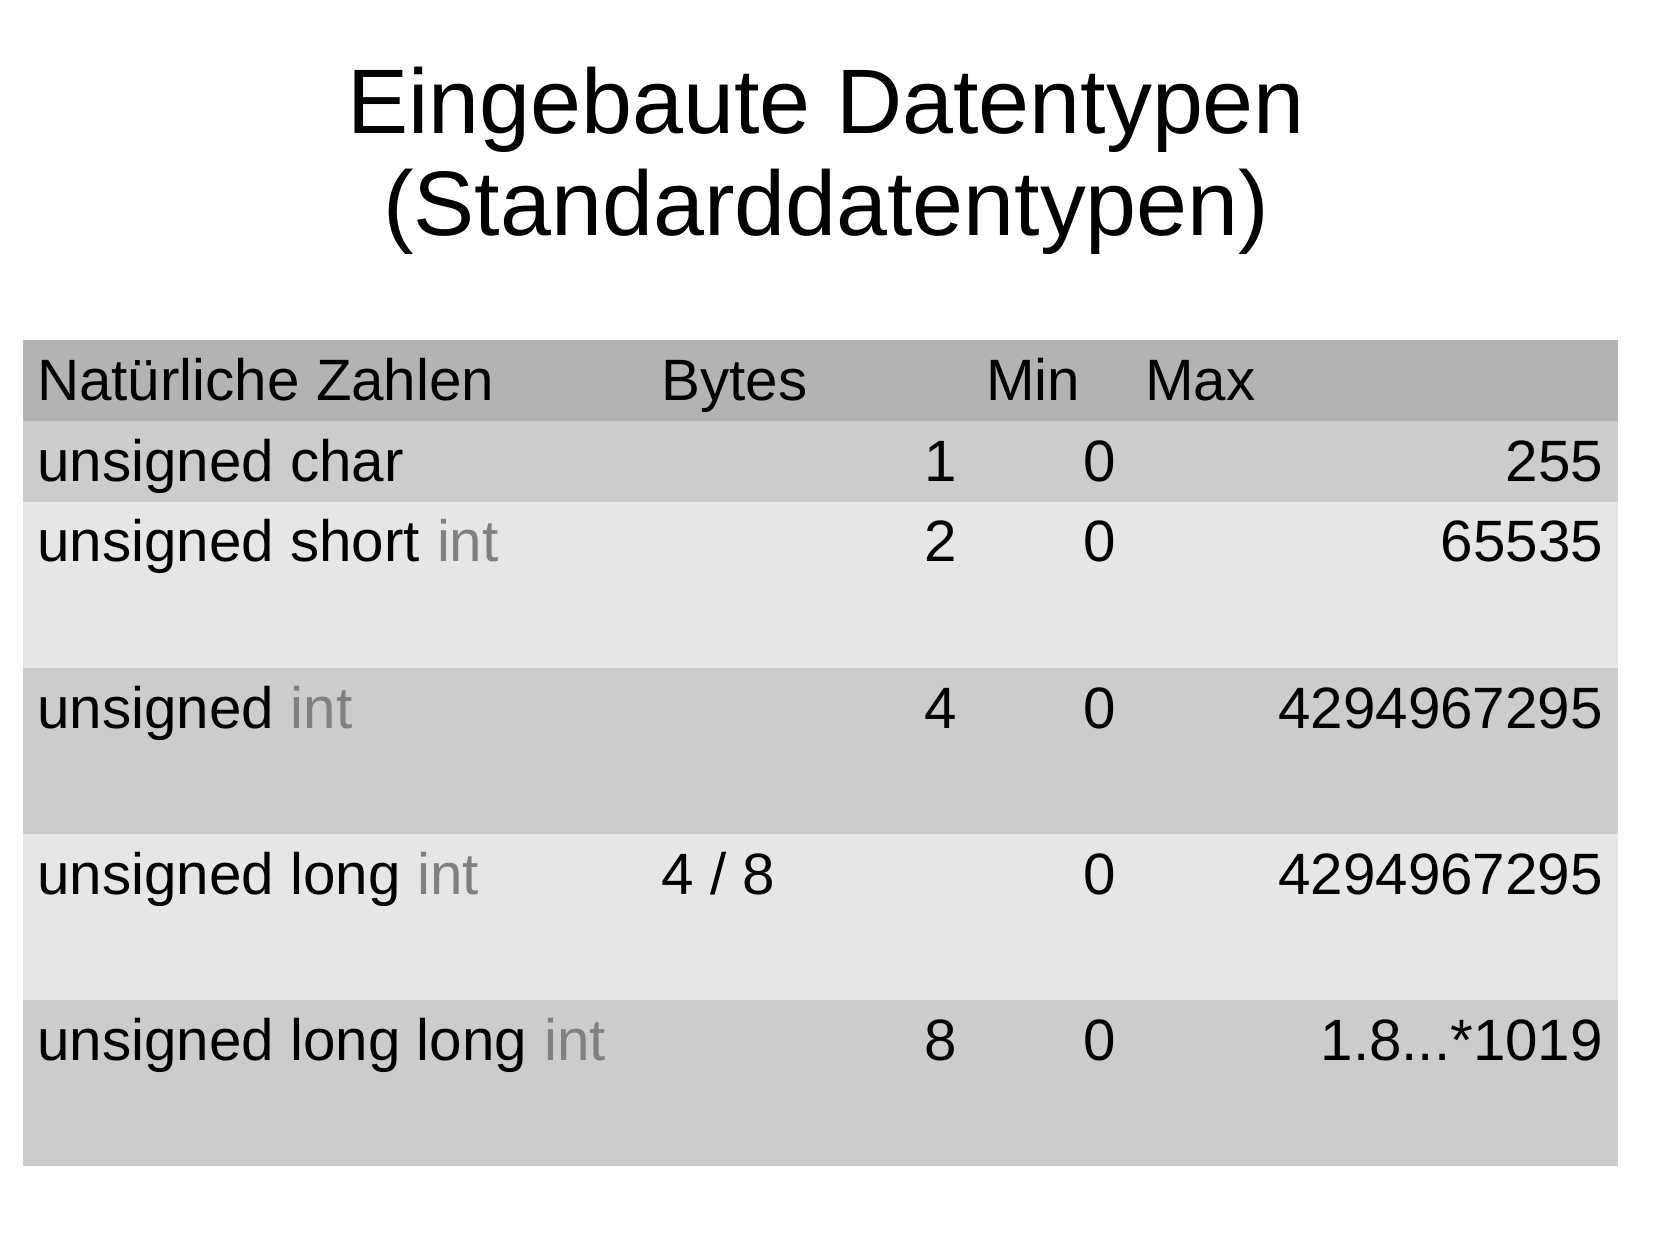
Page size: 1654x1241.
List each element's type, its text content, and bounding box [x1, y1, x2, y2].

table_header Bytes [647, 340, 971, 421]
table_cell 0 [971, 421, 1130, 502]
table_cell 0 [971, 834, 1130, 1000]
title Eingebaute Datentypen (Standarddatentypen) [82, 49, 1571, 257]
table_cell 4 [647, 668, 971, 834]
table_cell 4294967295 [1130, 668, 1618, 834]
table_cell 8 [647, 1000, 971, 1166]
table_cell unsigned int [23, 668, 647, 834]
table_cell unsigned char [23, 421, 647, 502]
table_header Min [971, 340, 1130, 421]
table_cell 0 [971, 668, 1130, 834]
table_header Max [1130, 340, 1618, 421]
table_cell unsigned long long int [23, 1000, 647, 1166]
table_cell 4294967295 [1130, 834, 1618, 1000]
table_cell 2 [647, 502, 971, 668]
table_cell 1 [647, 421, 971, 502]
table_cell unsigned short int [23, 502, 647, 668]
table_header Natürliche Zahlen [23, 340, 647, 421]
table_cell 4 / 8 [647, 834, 971, 1000]
table_cell unsigned long int [23, 834, 647, 1000]
table_cell 255 [1130, 421, 1618, 502]
table_cell 0 [971, 502, 1130, 668]
table_cell 0 [971, 1000, 1130, 1166]
table_cell 1.8...*1019 [1130, 1000, 1618, 1166]
table_cell 65535 [1130, 502, 1618, 668]
